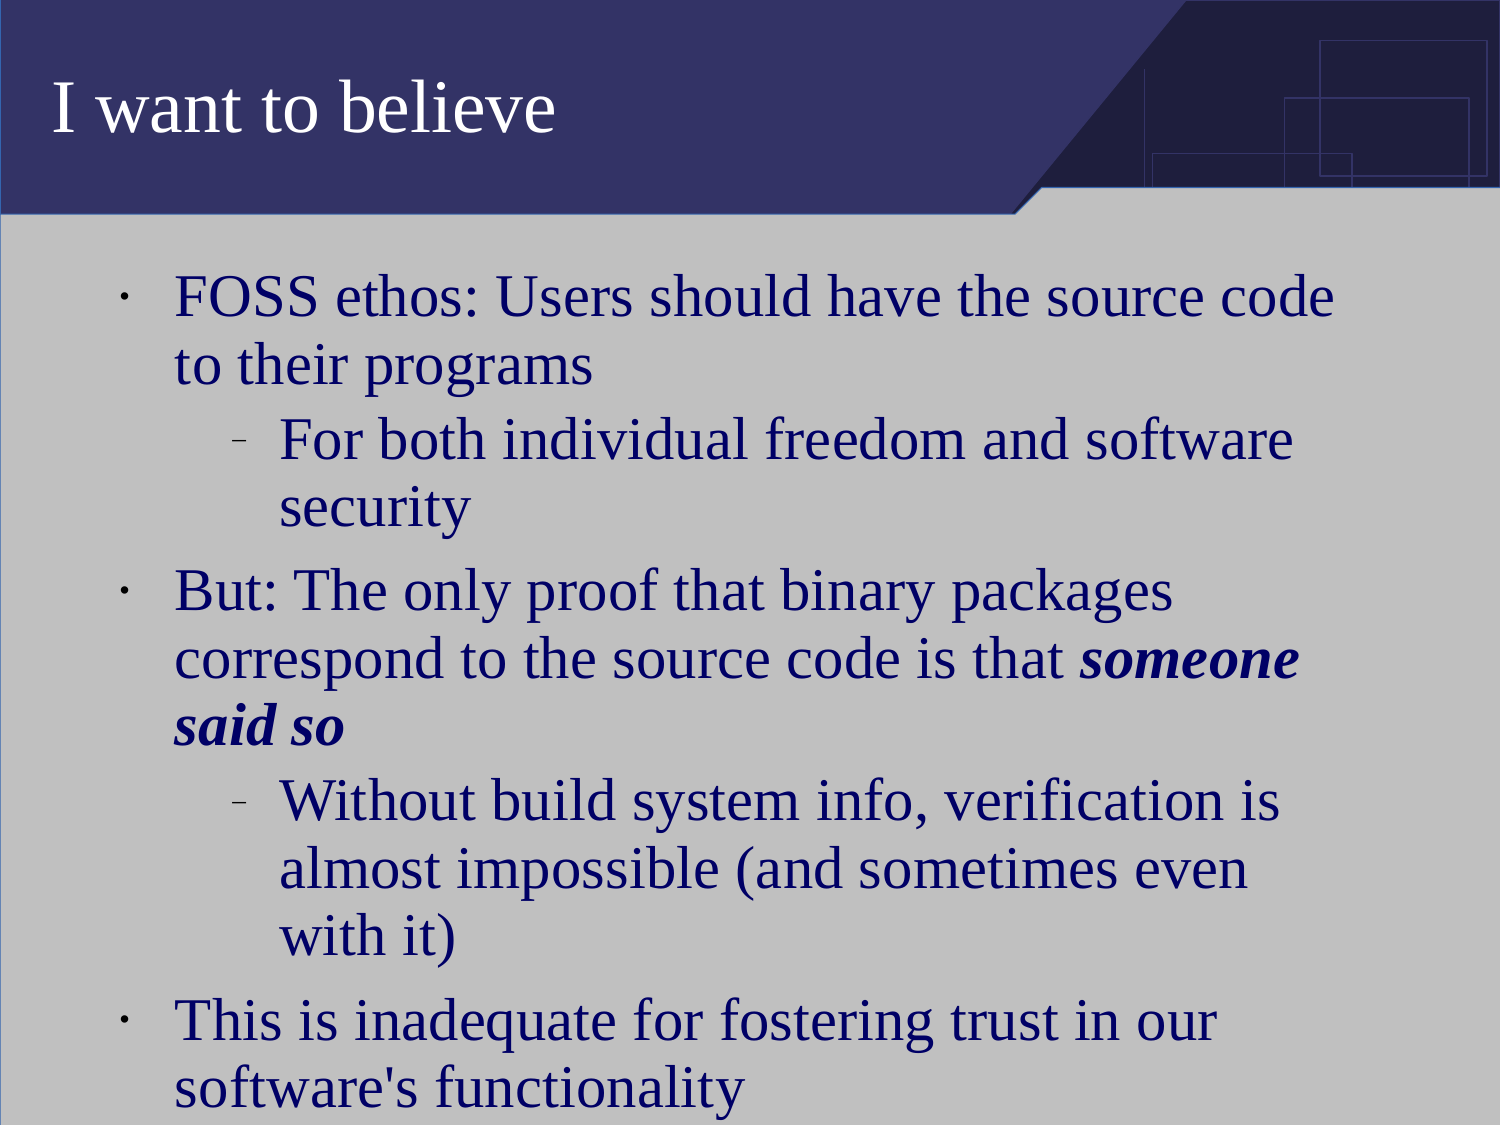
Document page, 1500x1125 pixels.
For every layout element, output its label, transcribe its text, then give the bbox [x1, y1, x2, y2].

text_box I want to believe [0, 57, 1276, 157]
text_box FOSS ethos: Users should have the source code to their programs For both individual freedom and software security But: The only proof that binary packages correspond to the source code is that someone said so Without build system info, verification is almost impossible (and sometimes even with it) This is inadequate for fostering trust in our software's functionality We'll argue it's also inadequate in general [105, 254, 1381, 1125]
